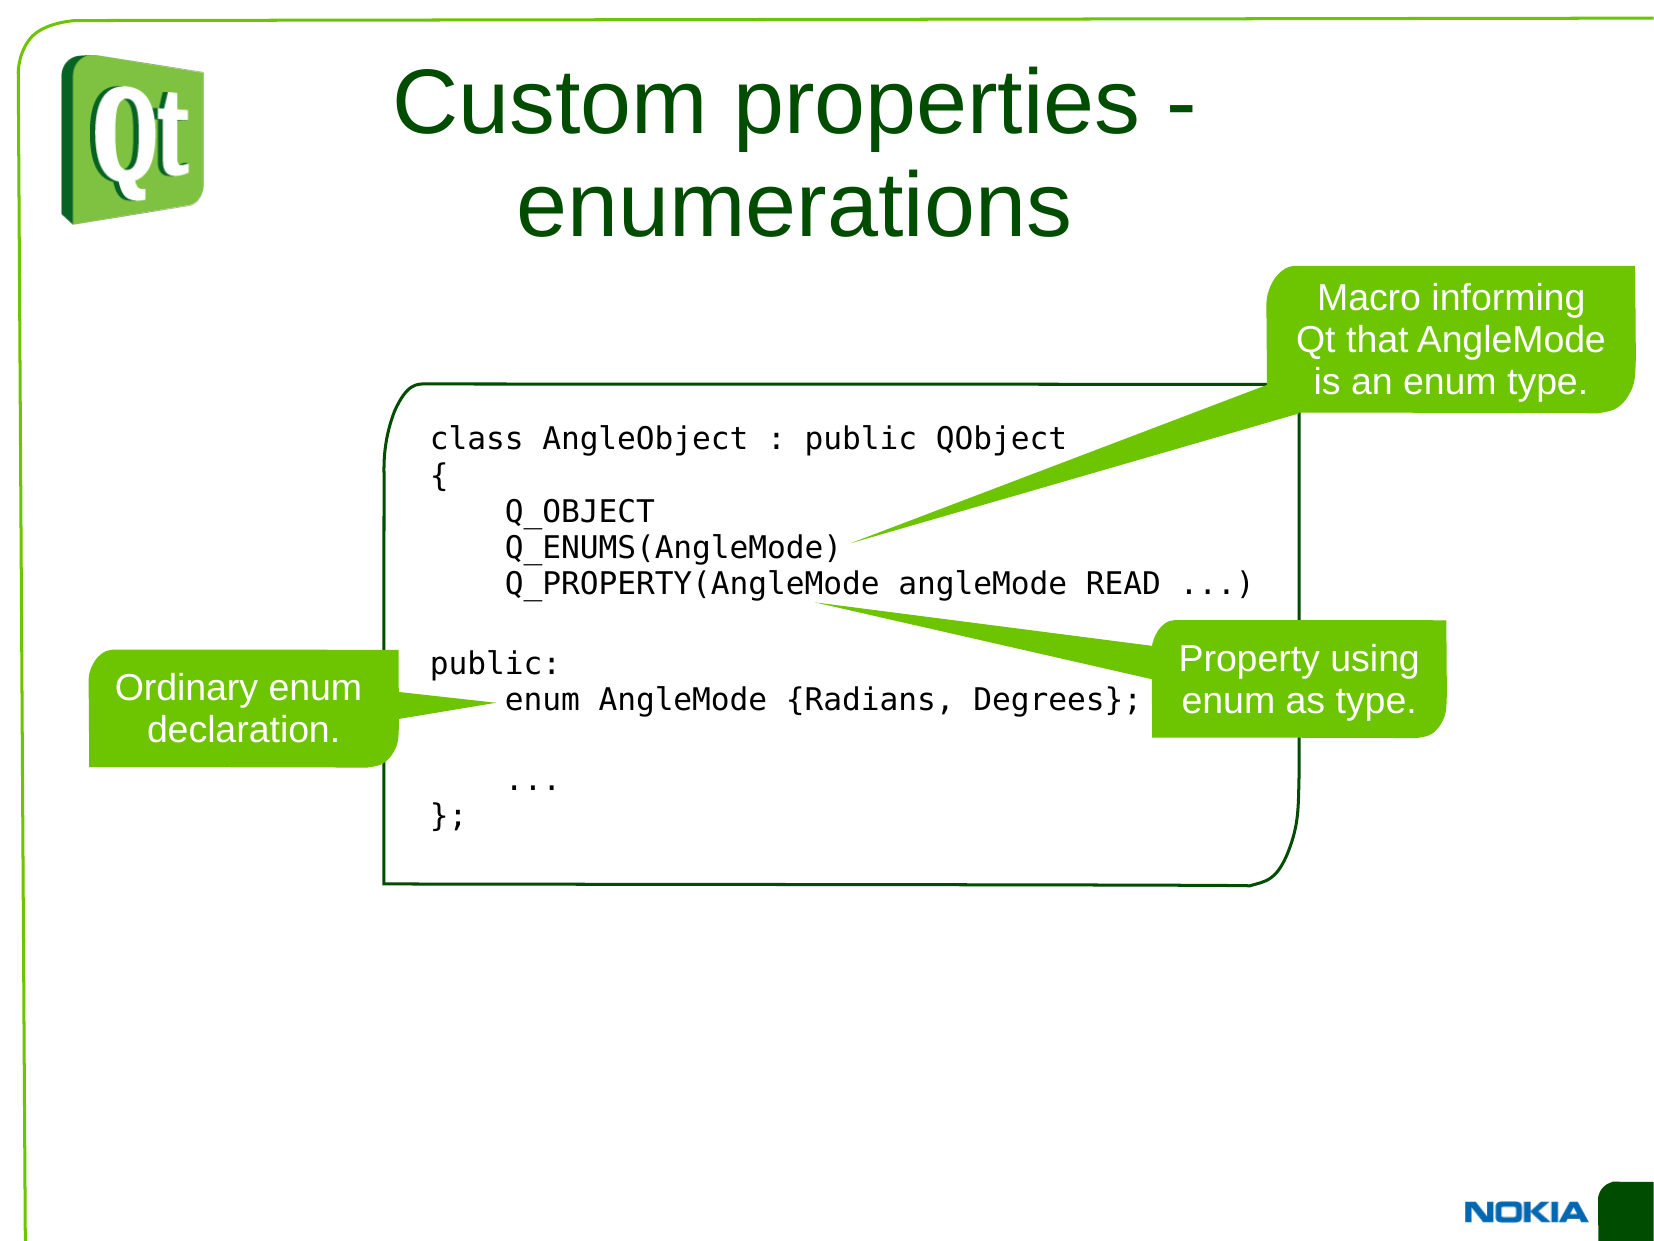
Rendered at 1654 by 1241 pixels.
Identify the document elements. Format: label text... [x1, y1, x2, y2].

text_box class AngleObject : public QObject { Q_OBJECT Q_ENUMS(AngleMode) Q_PROPERTY(AngleMode angleMode READ ...) public: enum AngleMode {Radians, Degrees}; ... }; [415, 413, 1273, 886]
text_box [850, 385, 1300, 544]
text_box [814, 602, 1151, 680]
text_box Macro informing Qt that AngleMode is an enum type. [1266, 265, 1636, 414]
text_box Ordinary enum declaration. [88, 649, 399, 768]
picture [61, 55, 204, 225]
text_box [399, 691, 497, 719]
title Custom properties - enumerations [257, 49, 1333, 257]
text_box Property using enum as type. [1151, 620, 1447, 739]
picture [1465, 1201, 1589, 1223]
